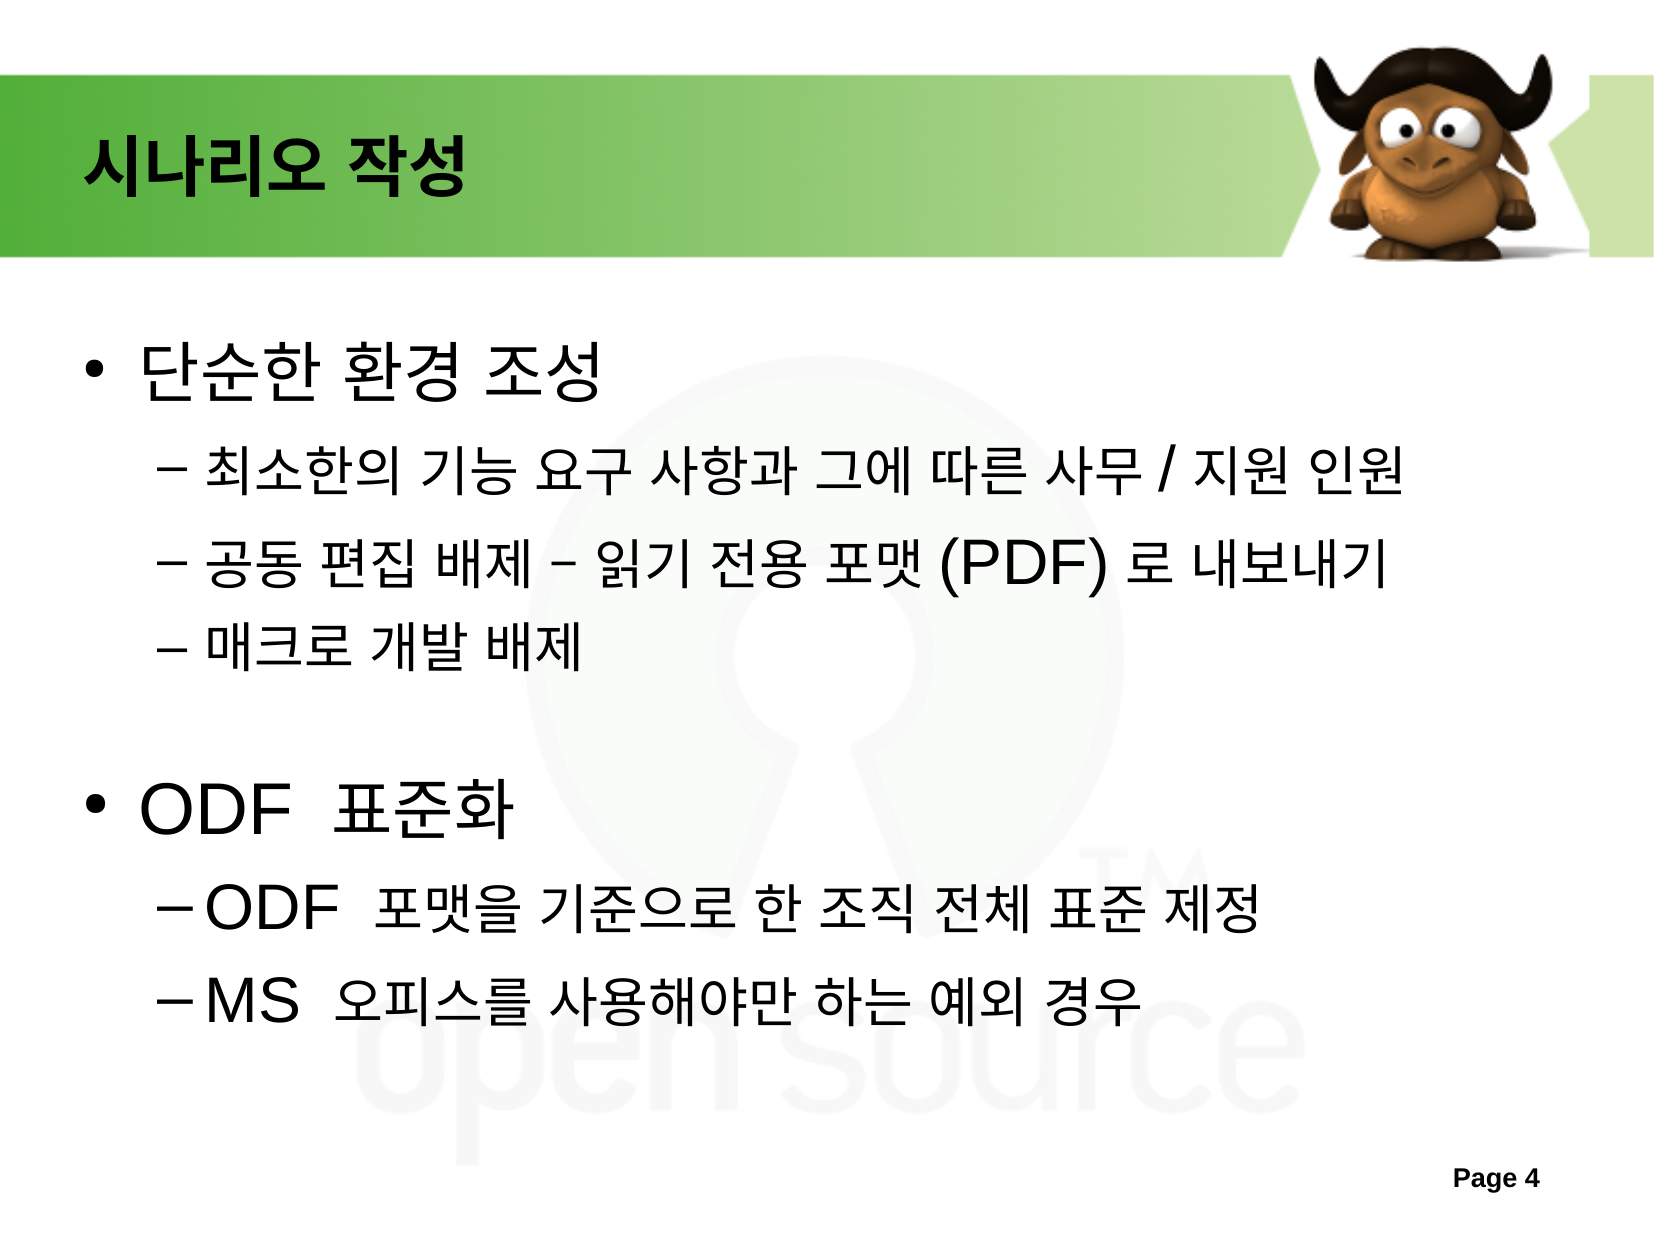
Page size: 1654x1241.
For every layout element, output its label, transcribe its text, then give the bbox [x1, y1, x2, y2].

picture [0, 0, 1654, 1241]
list 단순한 환경 조성 최소한의 기능 요구 사항과 그에 따른 사무/지원 인원 공동 편집 배제 – 읽기 전용 포맷(PDF)로 내보내기 매크로 개발 배제 ODF 표준화 ODF 포맷을 기준으로 한 조직 전체 표준 제정 MS 오피스를 사용해야만 하는 예외 경우 [82, 330, 1571, 1134]
title 시나리오 작성 [82, 61, 1571, 269]
